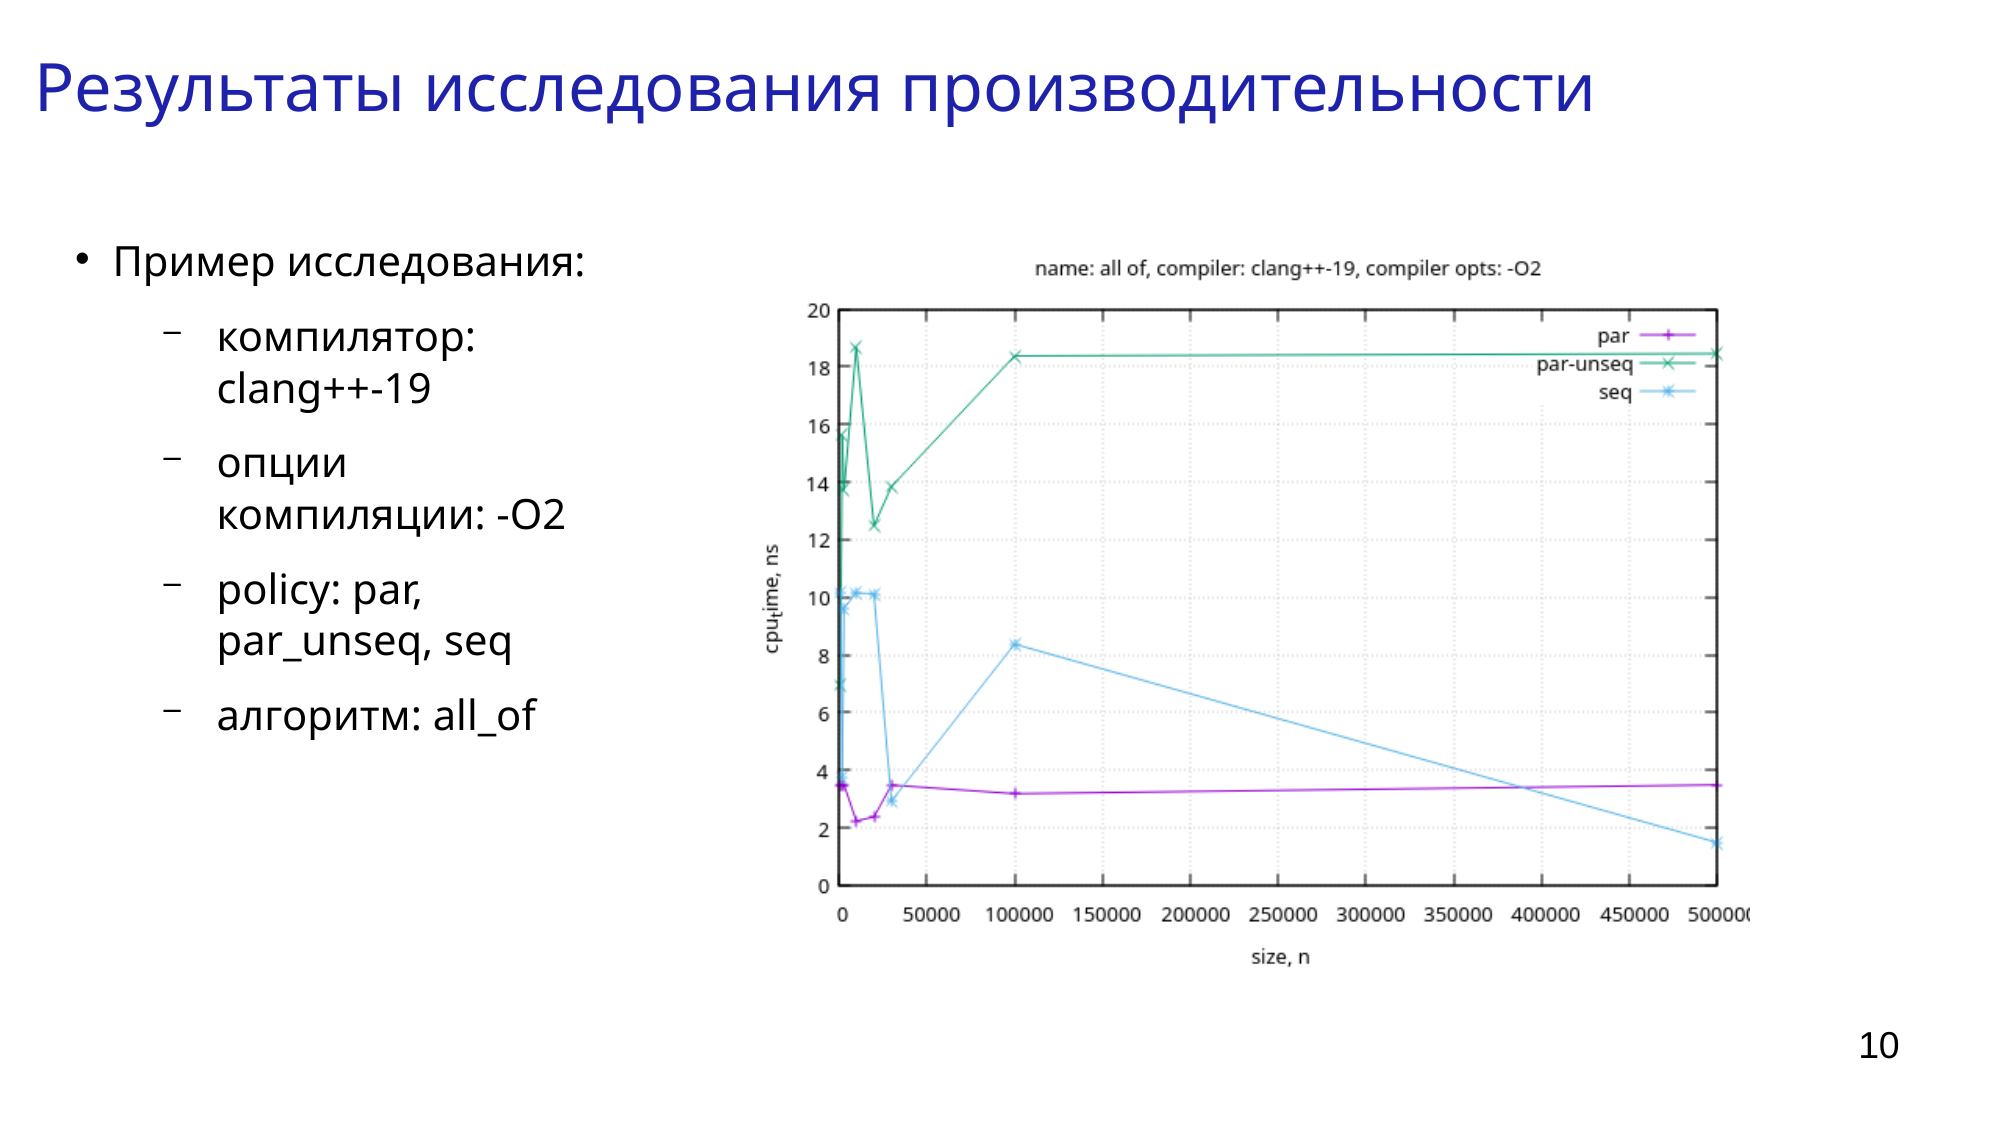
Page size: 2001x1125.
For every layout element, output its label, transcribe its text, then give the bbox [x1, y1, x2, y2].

text_box Результаты исследования производительности [19, 37, 1613, 133]
picture [750, 224, 1750, 975]
list Пример исследования: компилятор: clang++-19 опции компиляции: -O2 policy: par, par_unseq, seq алгоритм: all_of [75, 235, 601, 976]
text_box <number> [1887, 1017, 2000, 1088]
